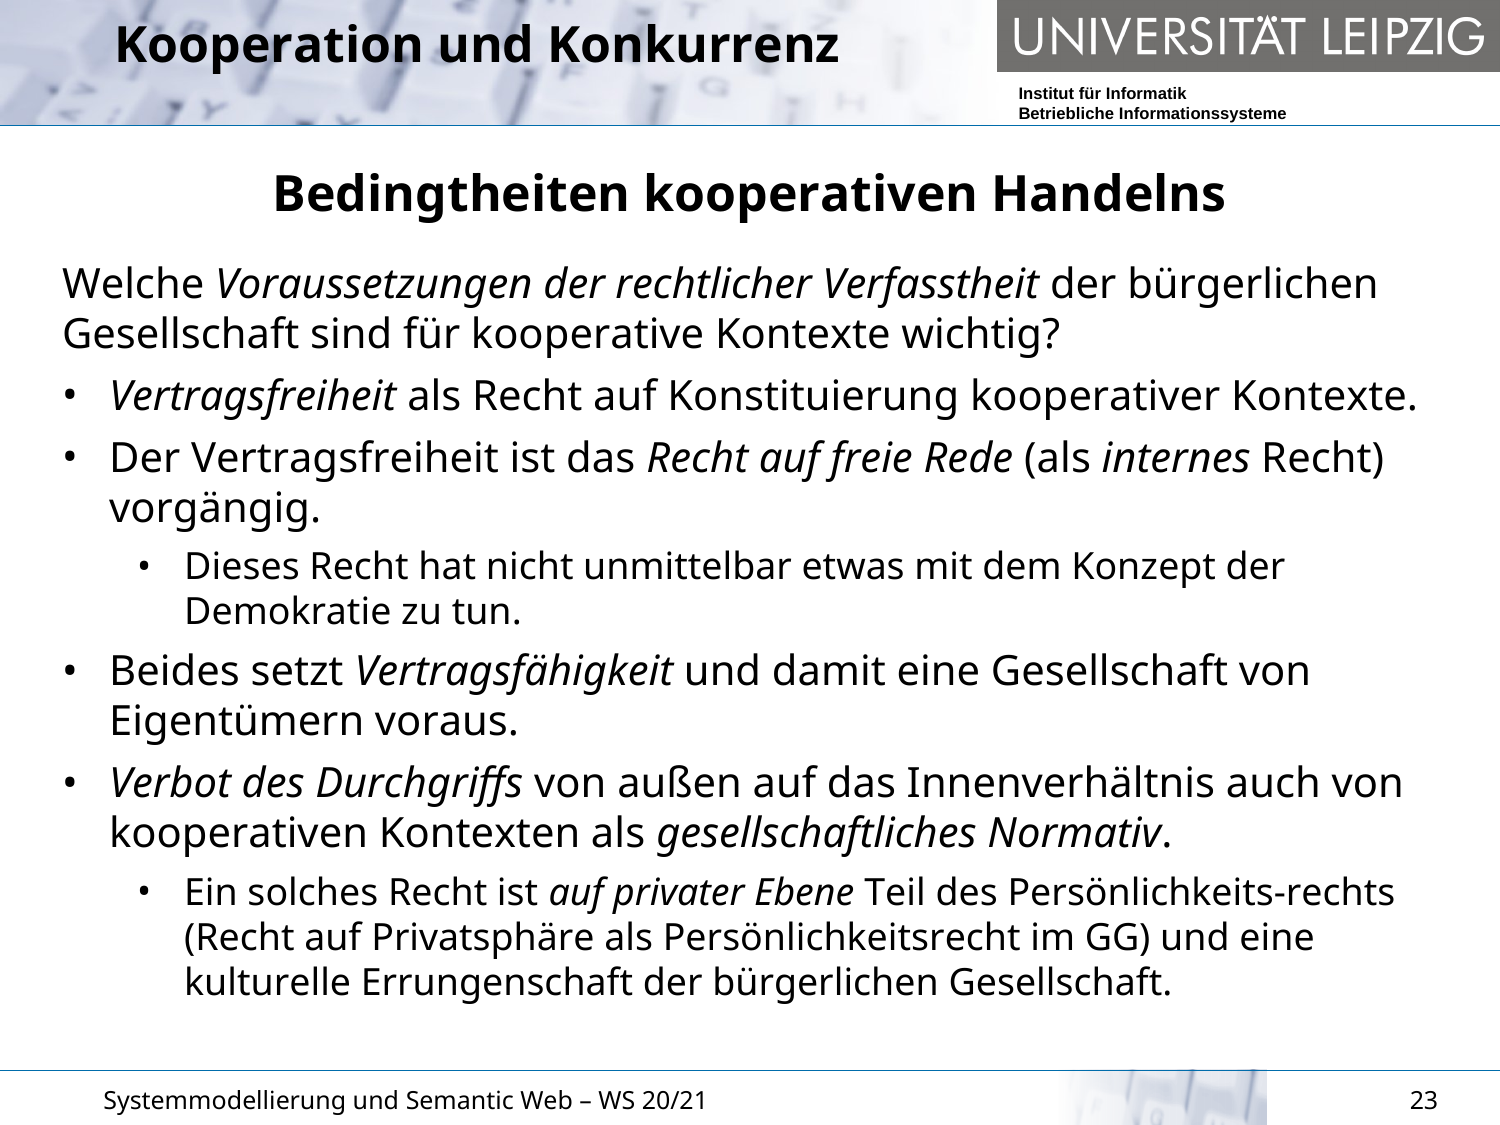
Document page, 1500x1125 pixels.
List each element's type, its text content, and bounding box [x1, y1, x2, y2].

text_box Bedingtheiten kooperativen Handelns Welche Voraussetzungen der rechtlicher Verfasstheit der bürgerlichen Gesellschaft sind für kooperative Kontexte wichtig? Vertragsfreiheit als Recht auf Konstituierung kooperativer Kontexte. Der Vertragsfreiheit ist das Recht auf freie Rede (als internes Recht) vorgängig. Dieses Recht hat nicht unmittelbar etwas mit dem Konzept der Demokratie zu tun. Beides setzt Vertragsfähigkeit und damit eine Gesellschaft von Eigentümern voraus. Verbot des Durchgriffs von außen auf das Innenverhältnis auch von kooperativen Kontexten als gesellschaftliches Normativ. Ein solches Recht ist auf privater Ebene Teil des Persönlichkeits-rechts (Recht auf Privatsphäre als Persönlichkeitsrecht im GG) und eine kulturelle Errungenschaft der bürgerlichen Gesellschaft. [47, 153, 1453, 1011]
picture [1057, 1071, 1267, 1125]
picture [0, 0, 1500, 125]
text_box Kooperation und Konkurrenz [99, 5, 856, 81]
